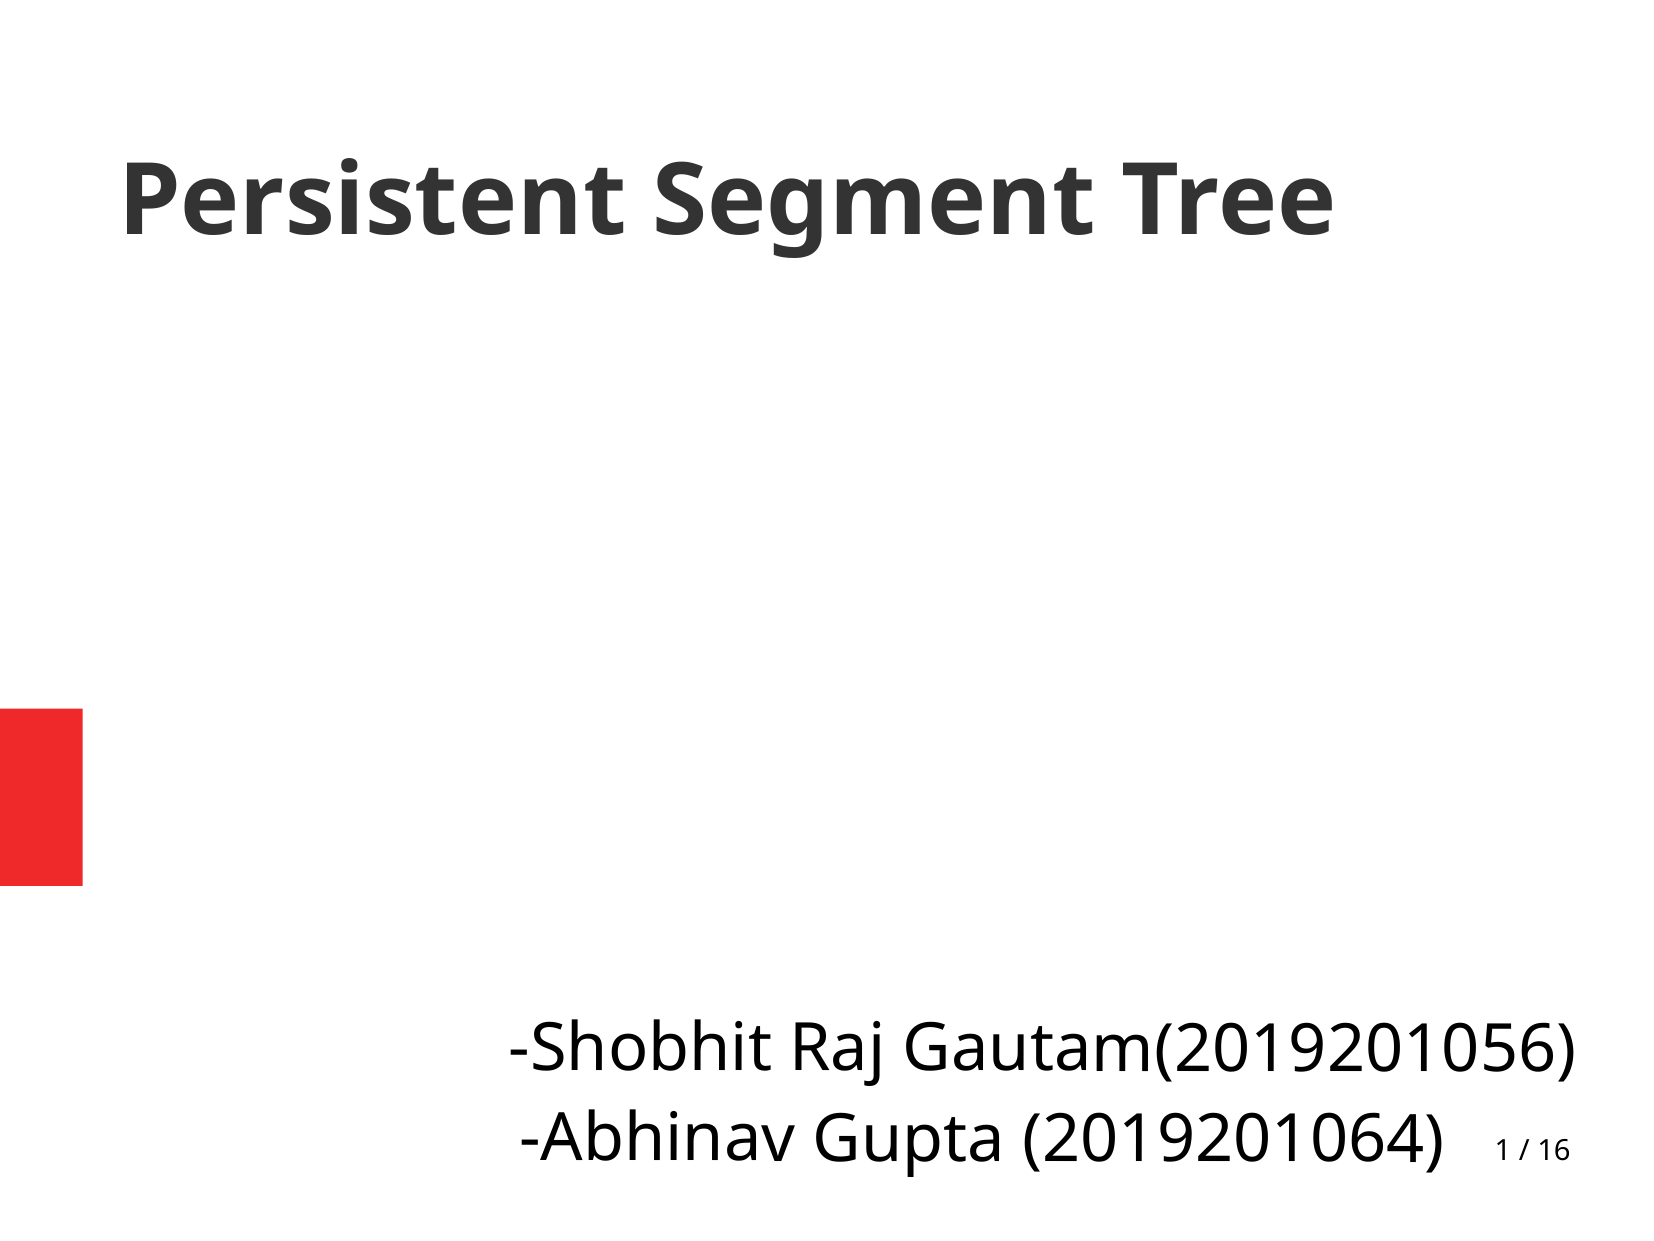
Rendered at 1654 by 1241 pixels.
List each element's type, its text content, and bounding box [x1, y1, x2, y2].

title Persistent Segment Tree [118, 59, 1524, 332]
subtitle -Shobhit Raj Gautam(2019201056) -Abhinav Gupta (2019201064) [337, 846, 1654, 1241]
